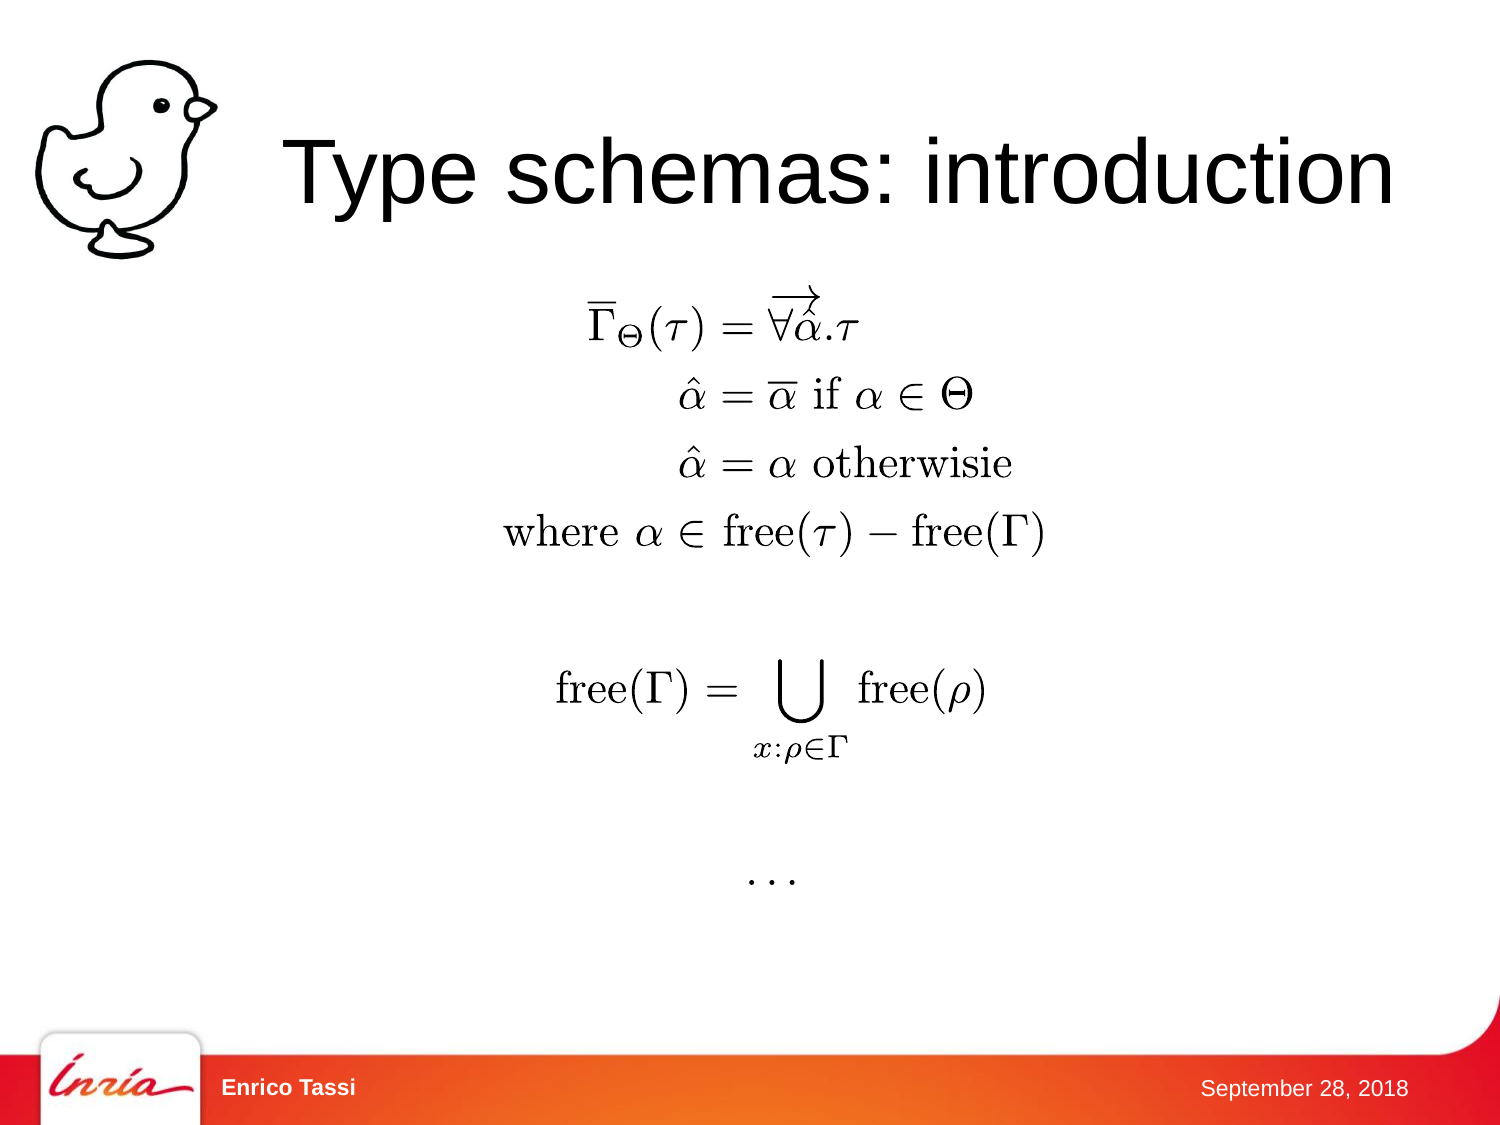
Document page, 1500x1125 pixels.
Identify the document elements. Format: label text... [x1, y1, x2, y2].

title Type schemas: introduction [241, 77, 1459, 266]
text_box [555, 659, 984, 886]
picture [0, 947, 1500, 1125]
picture [0, 0, 241, 271]
text_box [502, 285, 1043, 558]
